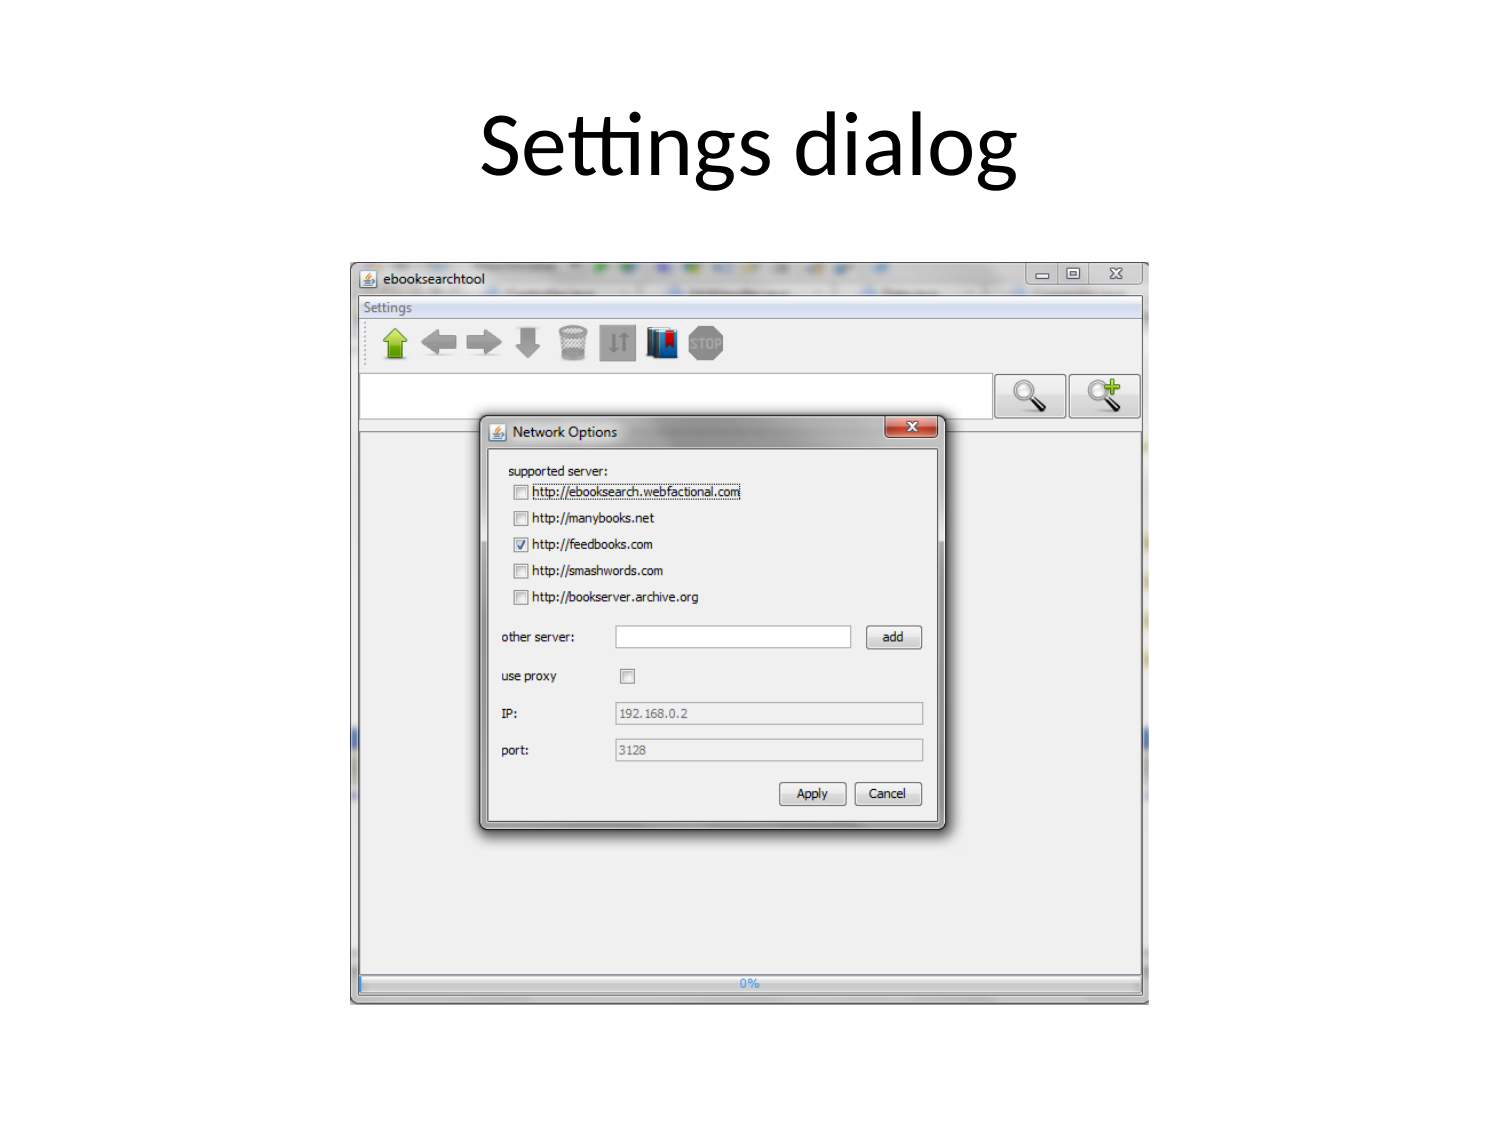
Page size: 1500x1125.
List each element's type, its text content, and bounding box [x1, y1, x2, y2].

title Settings dialog [75, 45, 1425, 233]
picture [350, 262, 1150, 1005]
